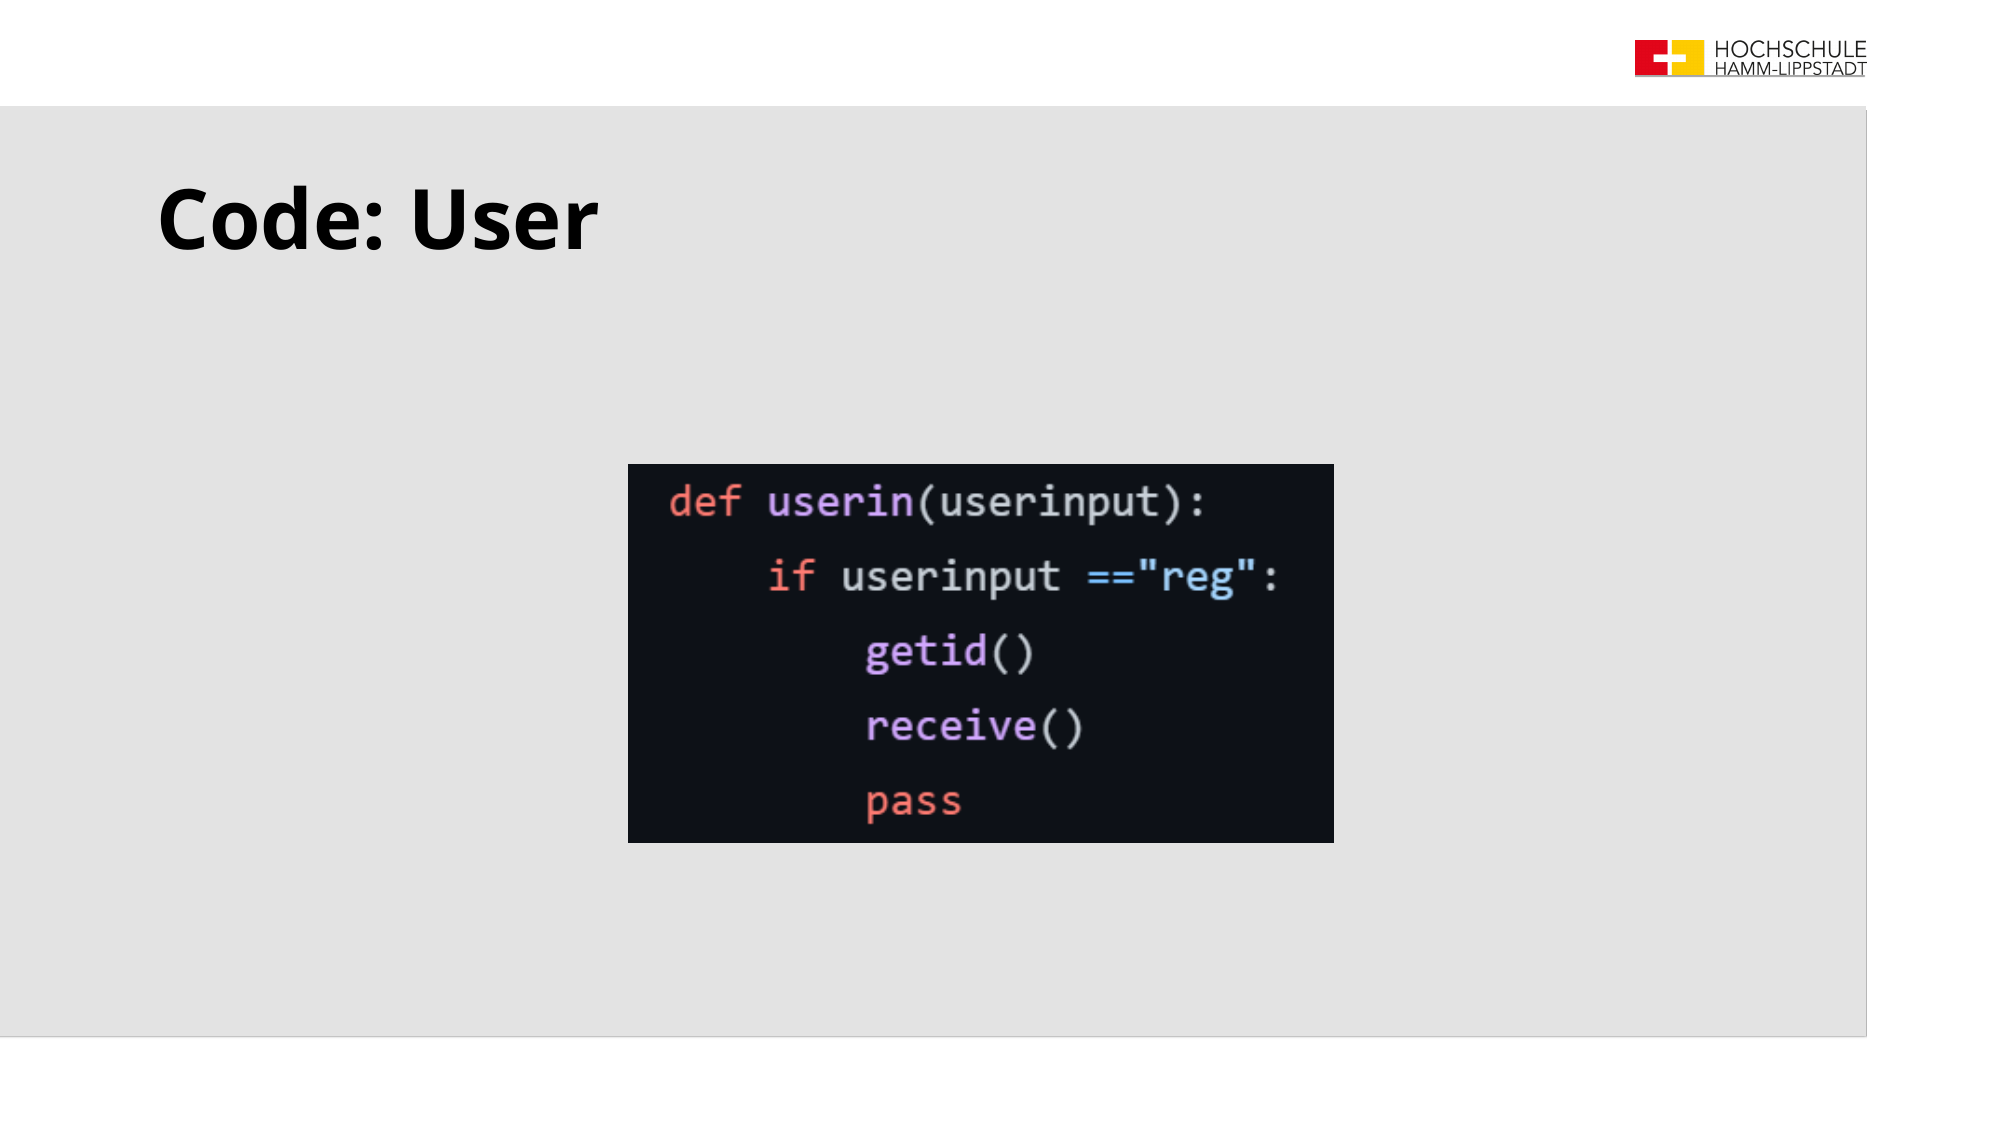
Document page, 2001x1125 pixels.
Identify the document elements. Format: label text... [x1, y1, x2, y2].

title Code: User [141, 122, 1821, 310]
picture [628, 464, 1334, 843]
